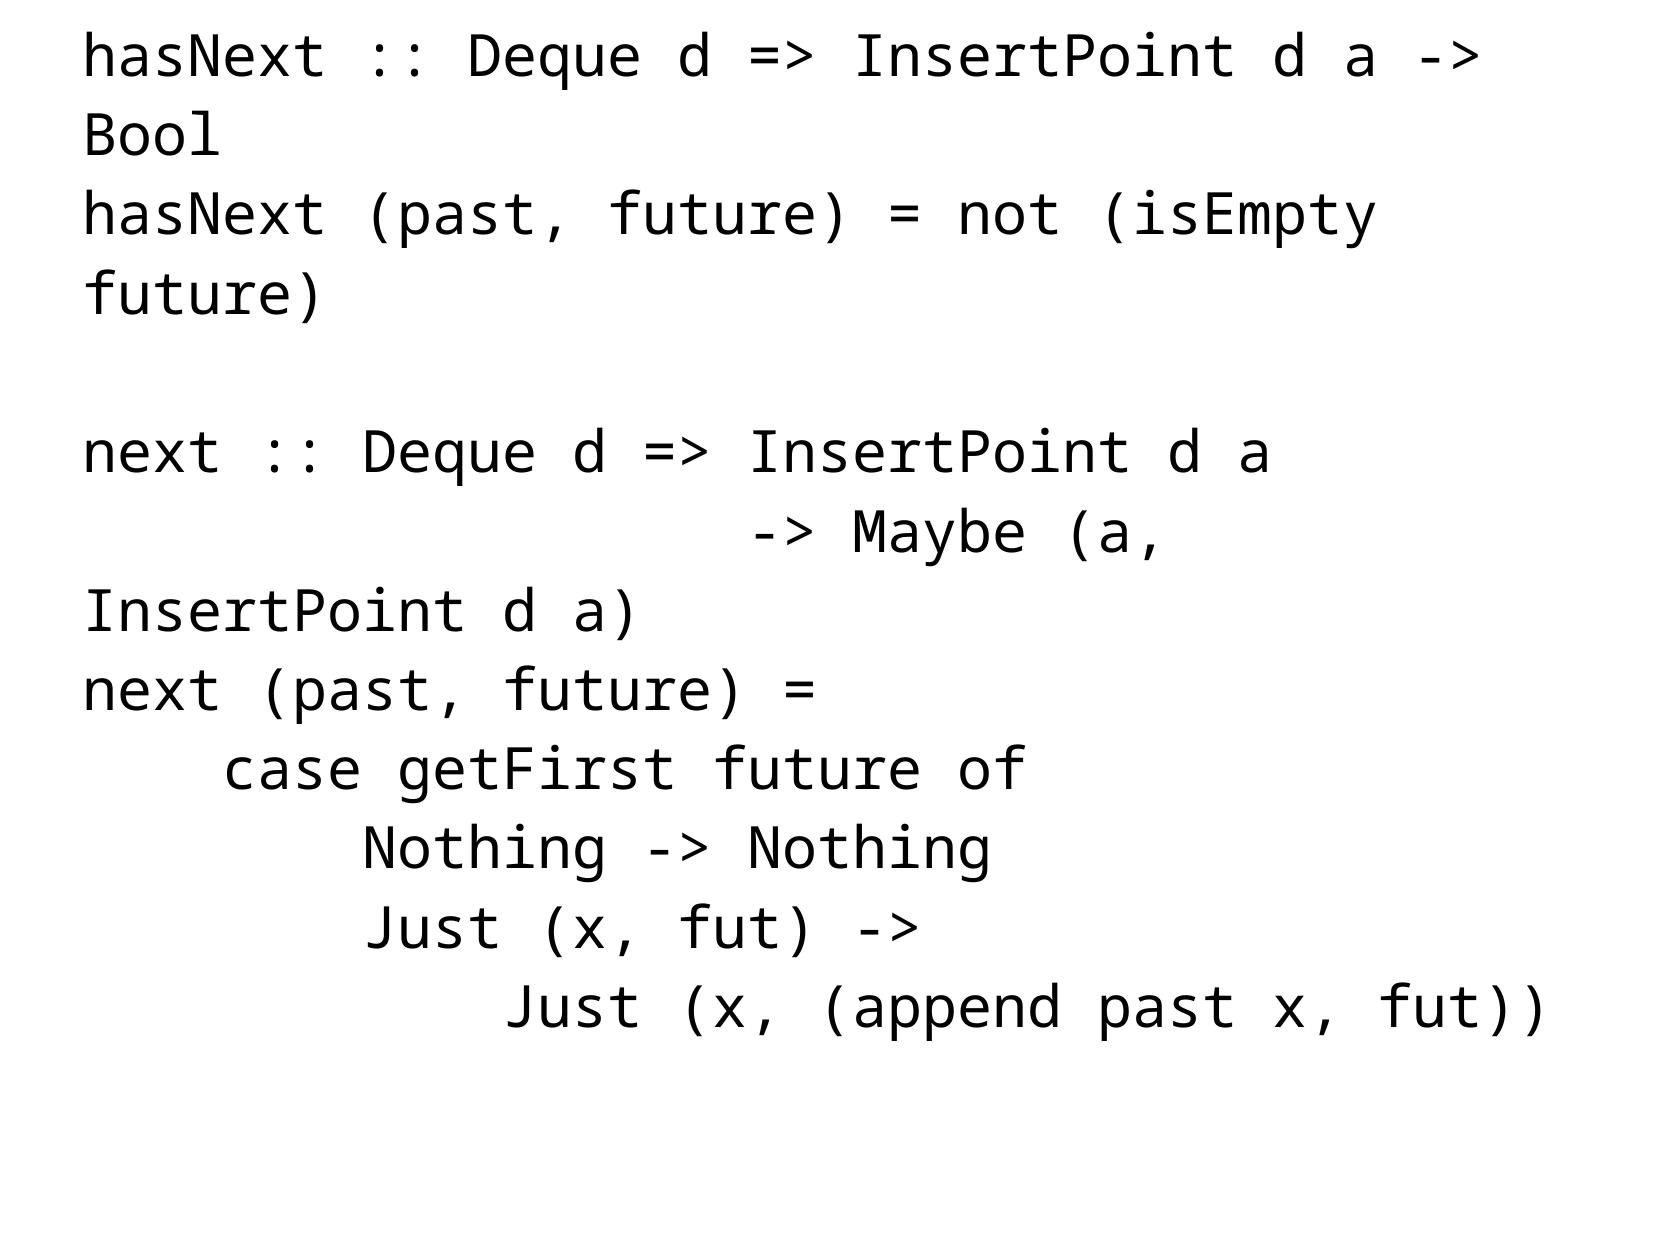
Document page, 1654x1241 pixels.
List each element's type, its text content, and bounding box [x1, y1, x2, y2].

subtitle hasNext :: Deque d => InsertPoint d a -> Bool hasNext (past, future) = not (isEmpty future) next :: Deque d => InsertPoint d a -> Maybe (a, InsertPoint d a) next (past, future) = case getFirst future of Nothing -> Nothing Just (x, fut) -> Just (x, (append past x, fut)) [82, 49, 1571, 1010]
